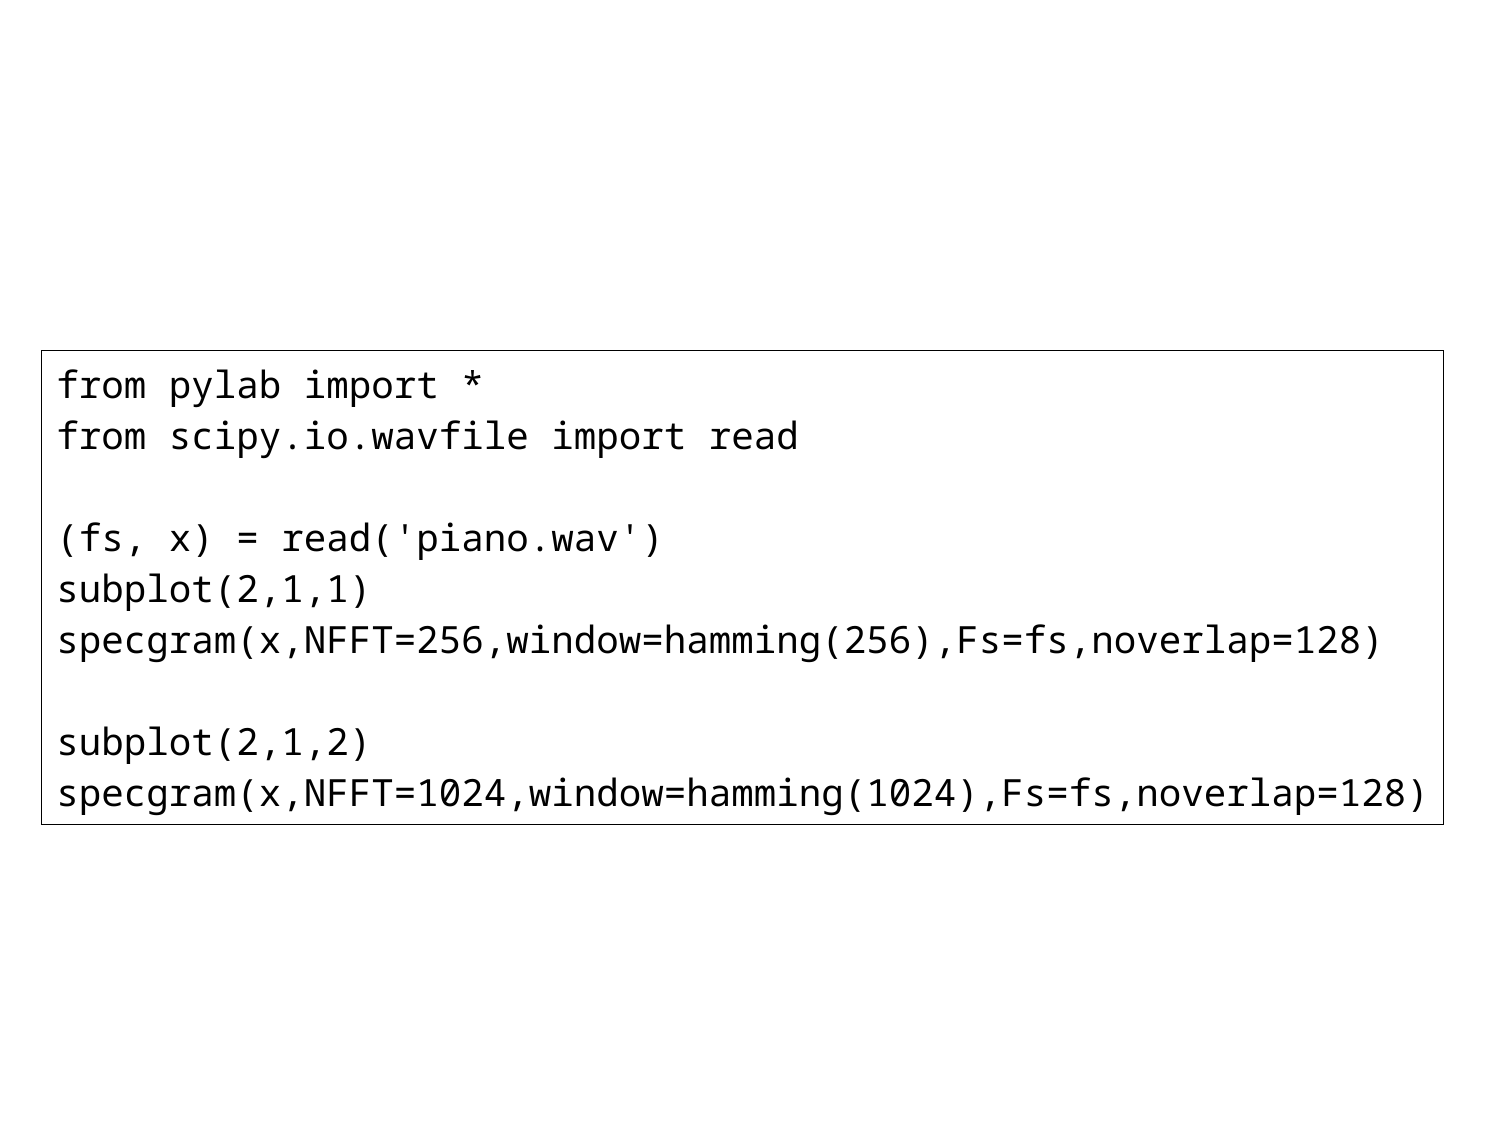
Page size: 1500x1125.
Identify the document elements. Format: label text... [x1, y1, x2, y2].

text_box from pylab import * from scipy.io.wavfile import read (fs, x) = read('piano.wav') subplot(2,1,1) specgram(x,NFFT=256,window=hamming(256),Fs=fs,noverlap=128) subplot(2,1,2) specgram(x,NFFT=1024,window=hamming(1024),Fs=fs,noverlap=128) [41, 350, 1444, 704]
